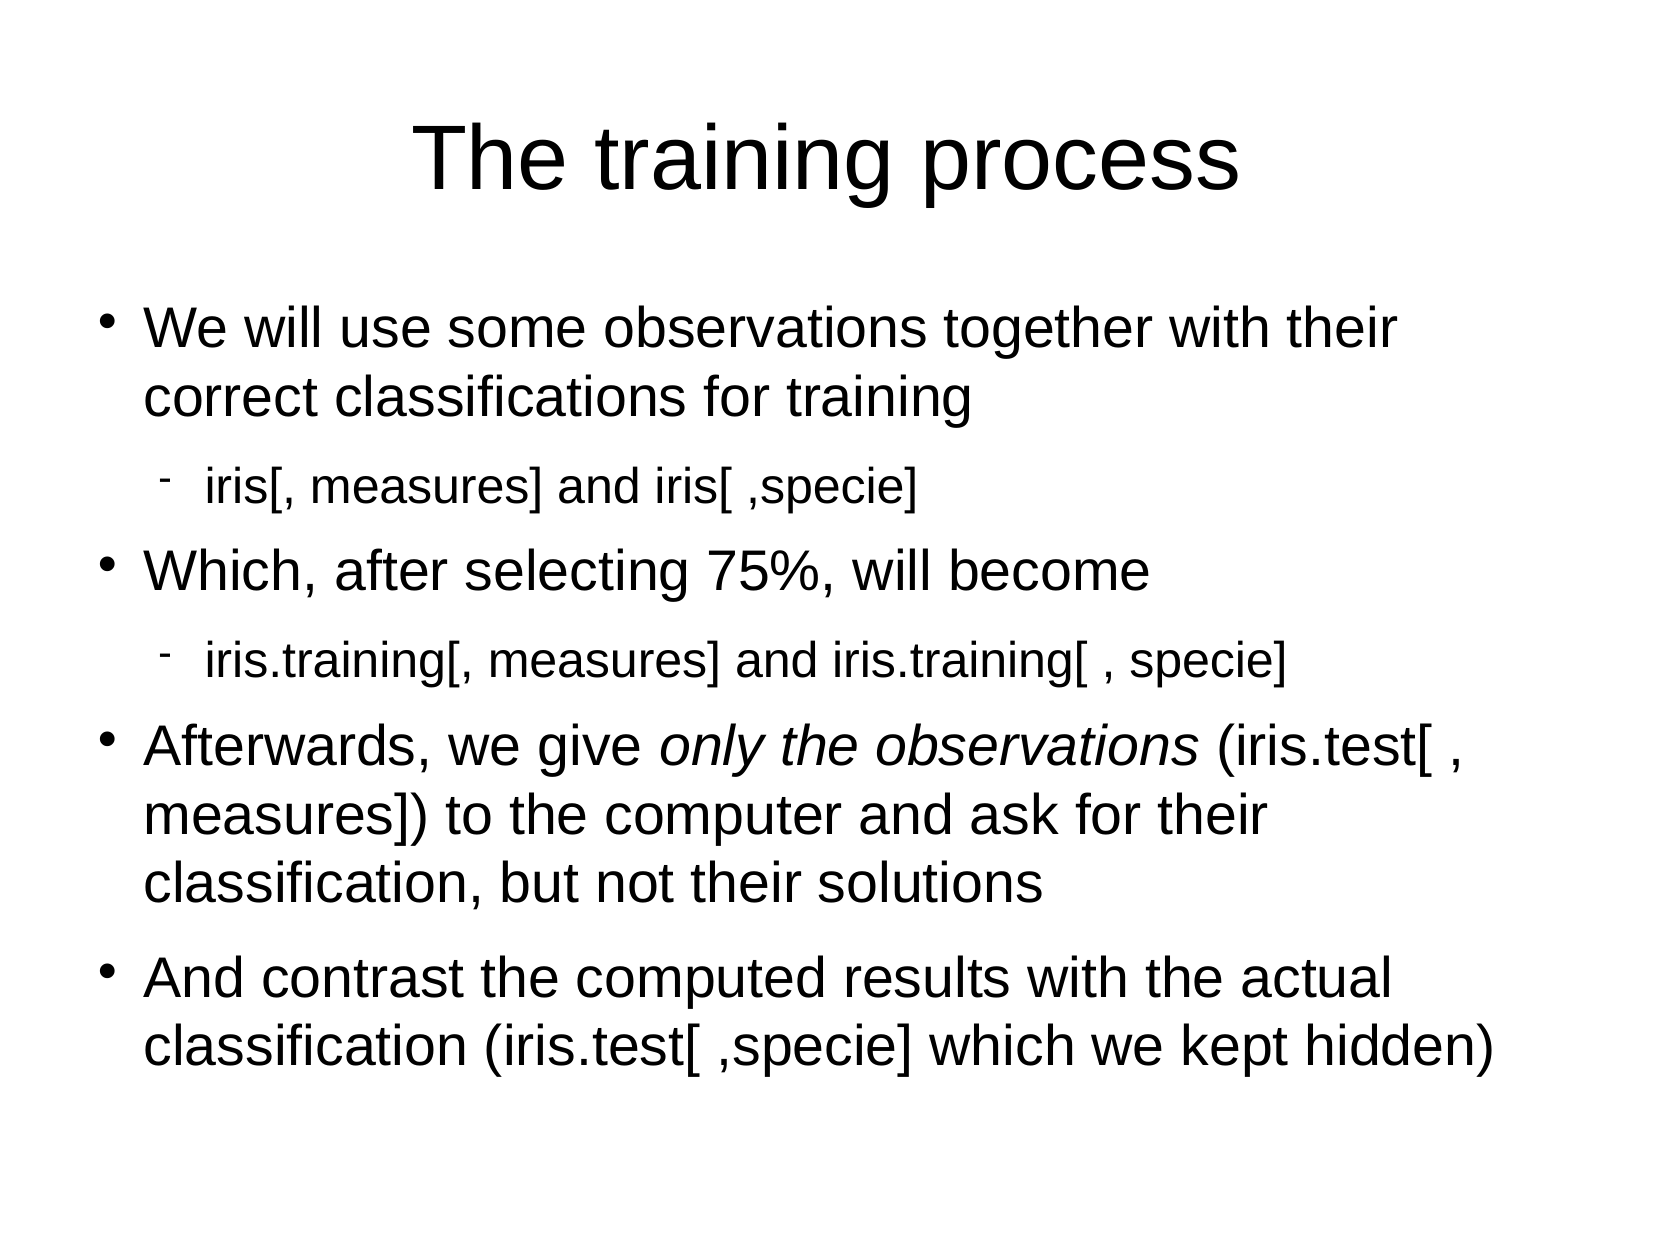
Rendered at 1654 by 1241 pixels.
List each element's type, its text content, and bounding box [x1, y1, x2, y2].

text_box The training process [82, 49, 1571, 257]
text_box We will use some observations together with their correct classifications for training iris[, measures] and iris[ ,specie] Which, after selecting 75%, will become iris.training[, measures] and iris.training[ , specie] Afterwards, we give only the observations (iris.test[ , measures]) to the computer and ask for their classification, but not their solutions And contrast the computed results with the actual classification (iris.test[ ,specie] which we kept hidden) [82, 290, 1571, 1087]
